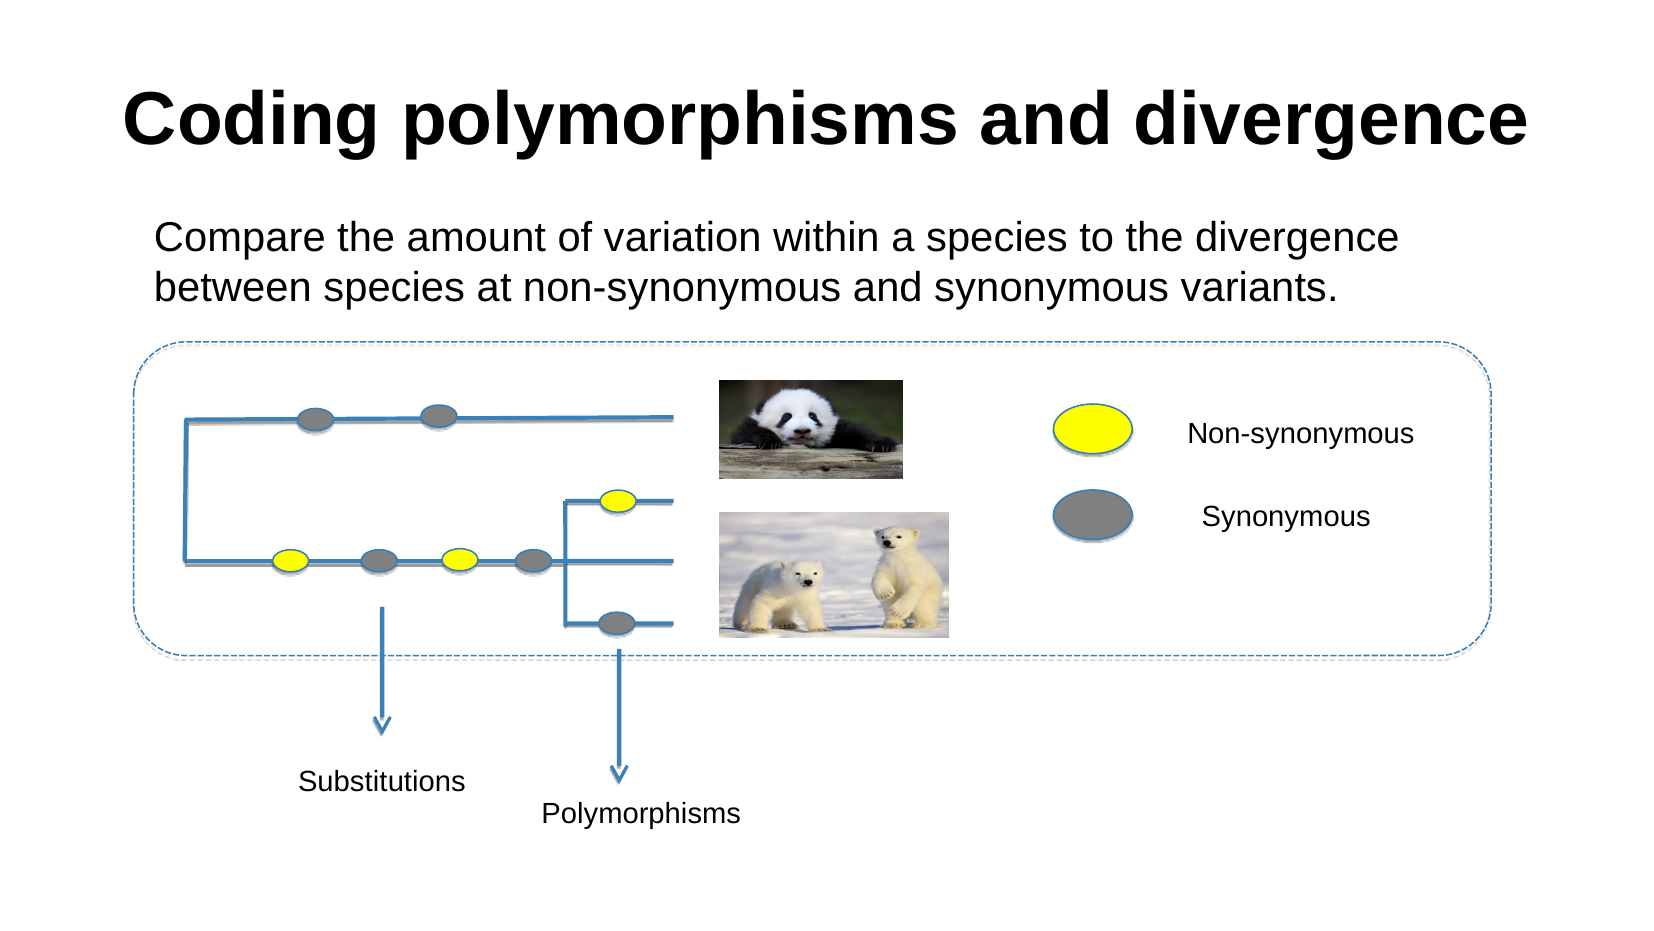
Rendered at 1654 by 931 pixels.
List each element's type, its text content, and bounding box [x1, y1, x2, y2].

text_box Substitutions [283, 755, 482, 806]
text_box [600, 490, 637, 513]
text_box Non-synonymous [1172, 406, 1430, 457]
text_box [598, 612, 635, 635]
text_box [272, 549, 309, 572]
list Compare the amount of variation within a species to the divergence between species at non-synonymous and synonymous variants. [82, 195, 1571, 319]
text_box [515, 549, 552, 572]
title Coding polymorphisms and divergence [0, 37, 1654, 193]
text_box [441, 548, 478, 571]
picture [719, 512, 949, 638]
text_box Polymorphisms [526, 787, 757, 837]
text_box [297, 408, 334, 431]
text_box [1053, 489, 1133, 540]
text_box [1053, 403, 1133, 454]
picture [719, 380, 903, 480]
text_box [361, 549, 398, 572]
text_box Synonymous [1186, 489, 1386, 540]
text_box [420, 405, 457, 428]
